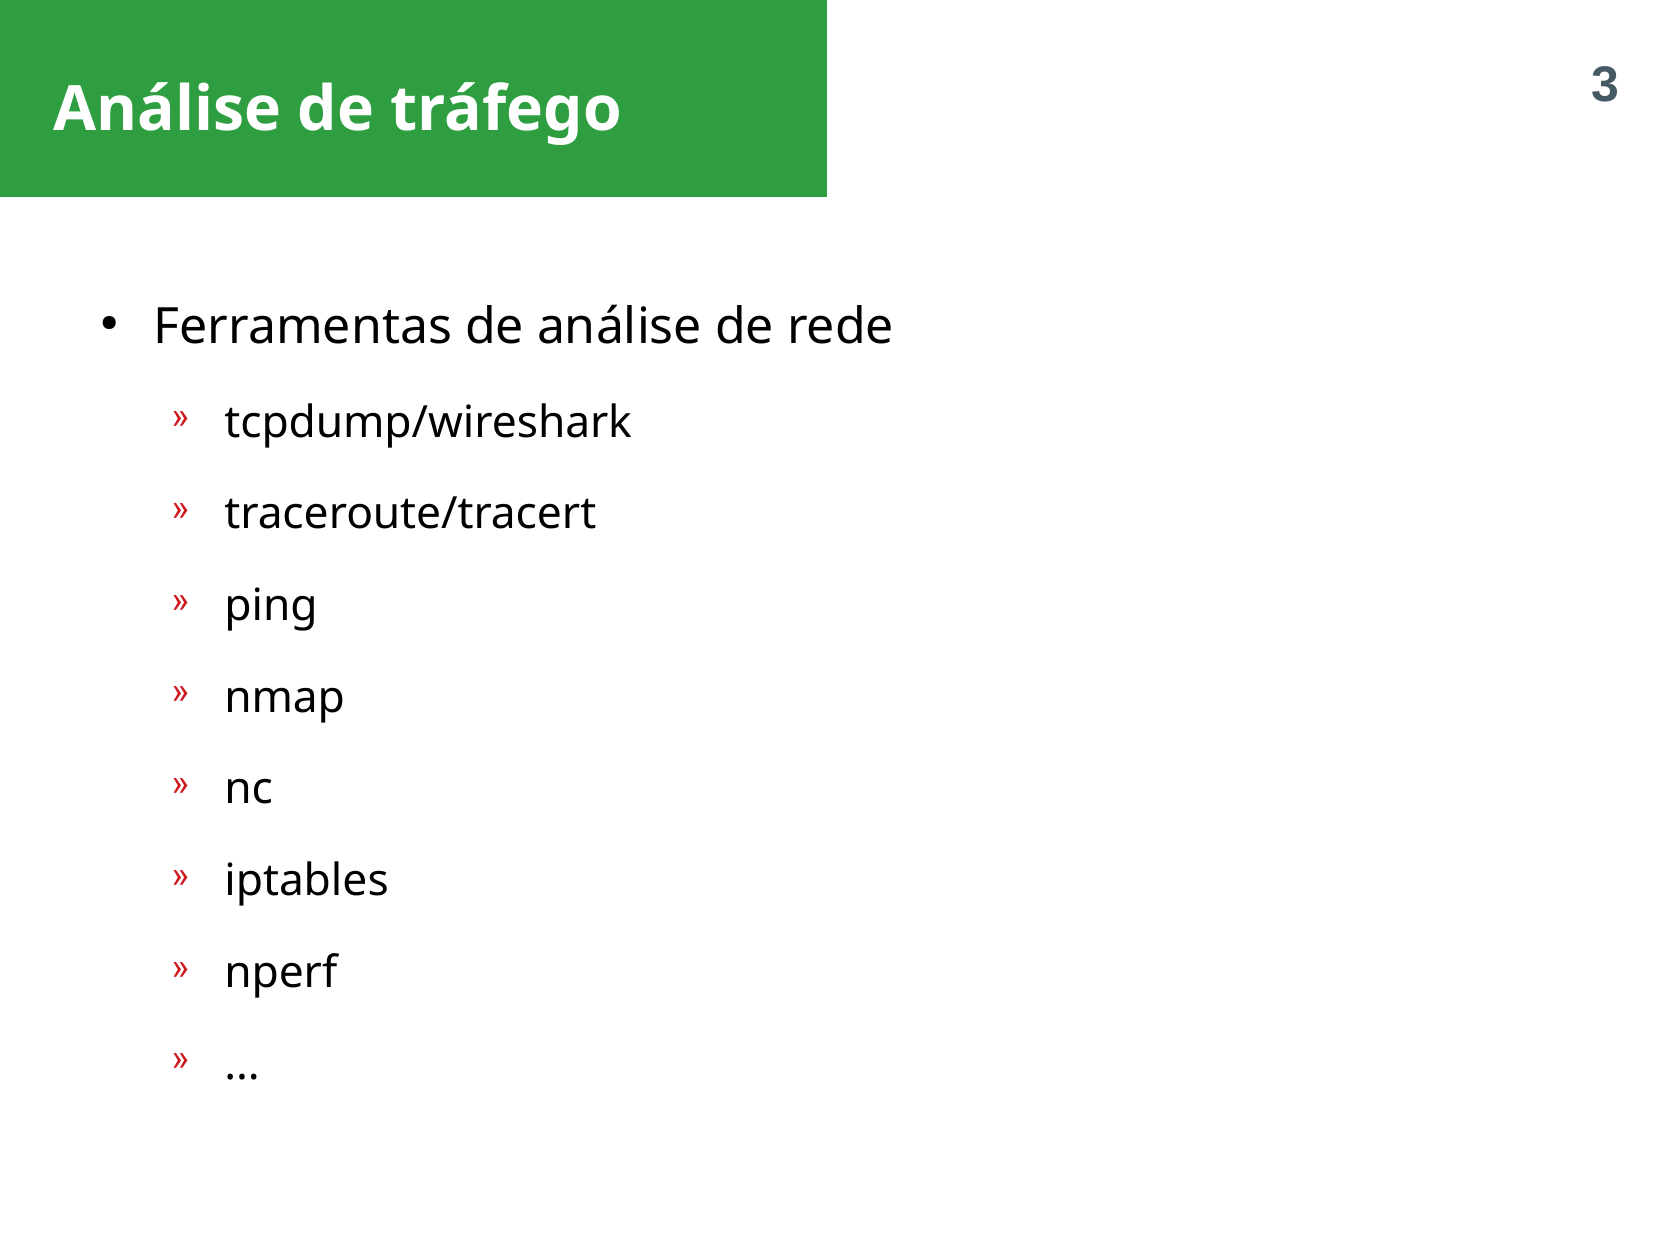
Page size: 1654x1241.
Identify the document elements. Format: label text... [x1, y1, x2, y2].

list Ferramentas de análise de rede tcpdump/wireshark traceroute/tracert ping nmap nc iptables nperf ... [82, 290, 1571, 1211]
title Análise de tráfego [53, 2, 1542, 210]
